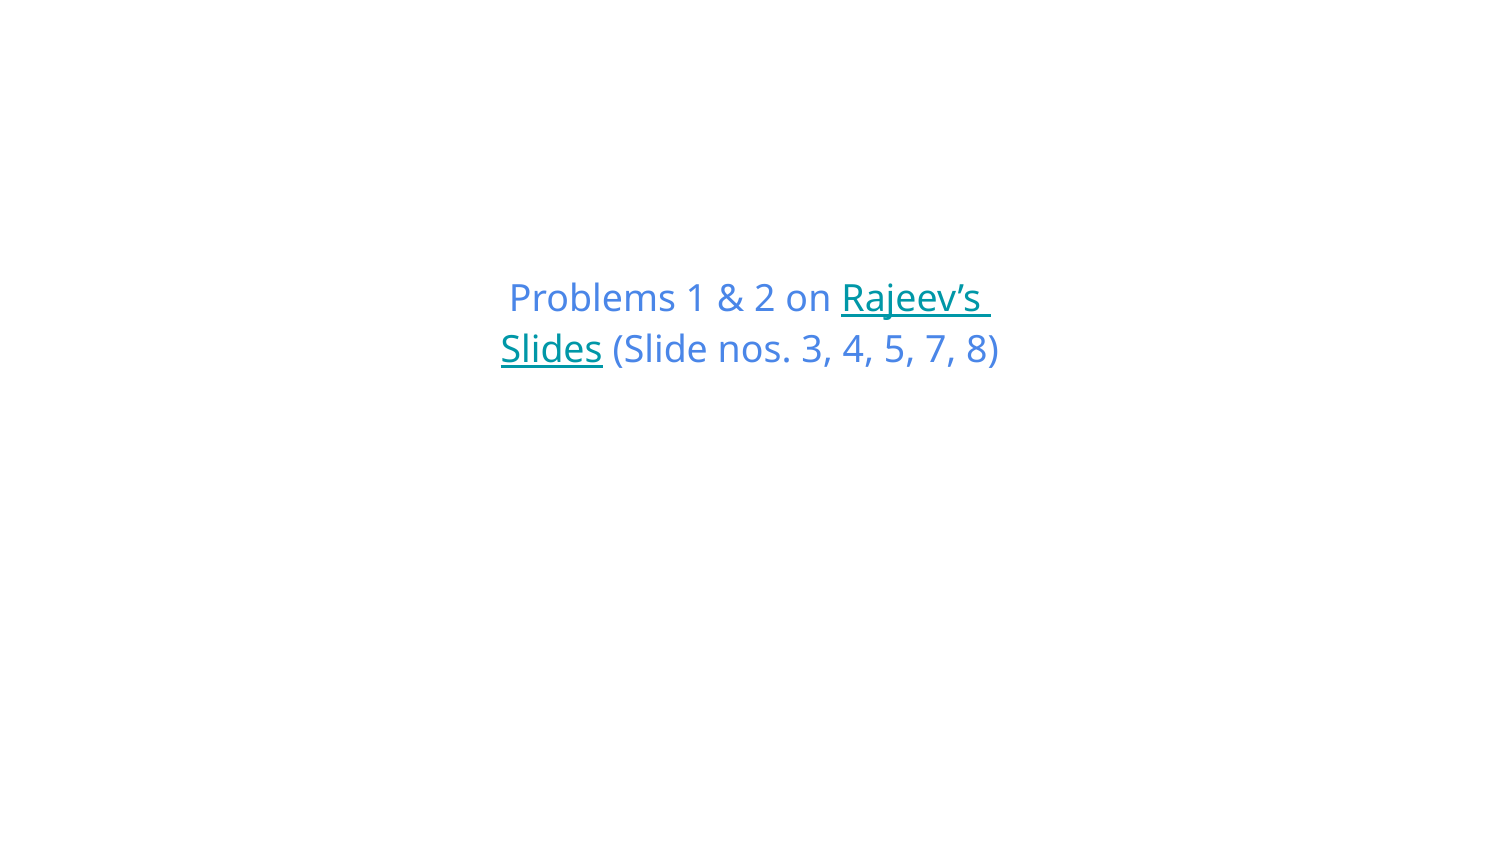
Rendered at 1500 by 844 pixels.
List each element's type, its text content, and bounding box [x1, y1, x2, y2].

text_box Problems 1 & 2 on Rajeev’s Slides (Slide nos. 3, 4, 5, 7, 8) [151, 258, 1349, 474]
